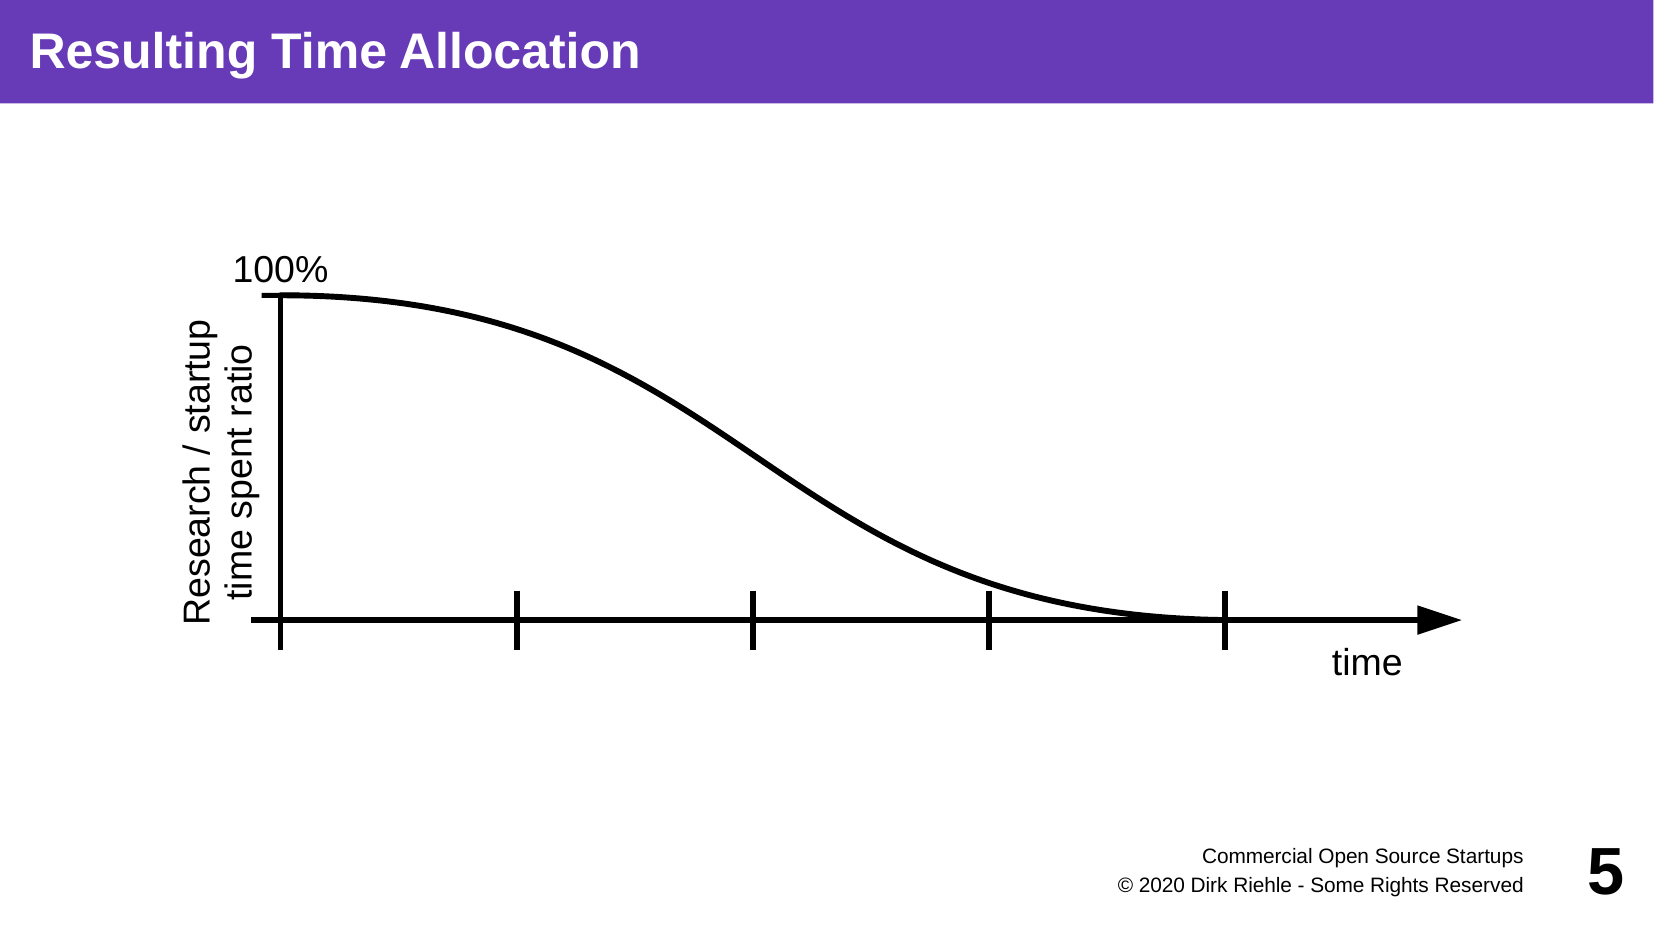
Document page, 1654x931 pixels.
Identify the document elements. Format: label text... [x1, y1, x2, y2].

text_box 100% [191, 236, 370, 296]
title Resulting Time Allocation [0, 0, 1654, 104]
